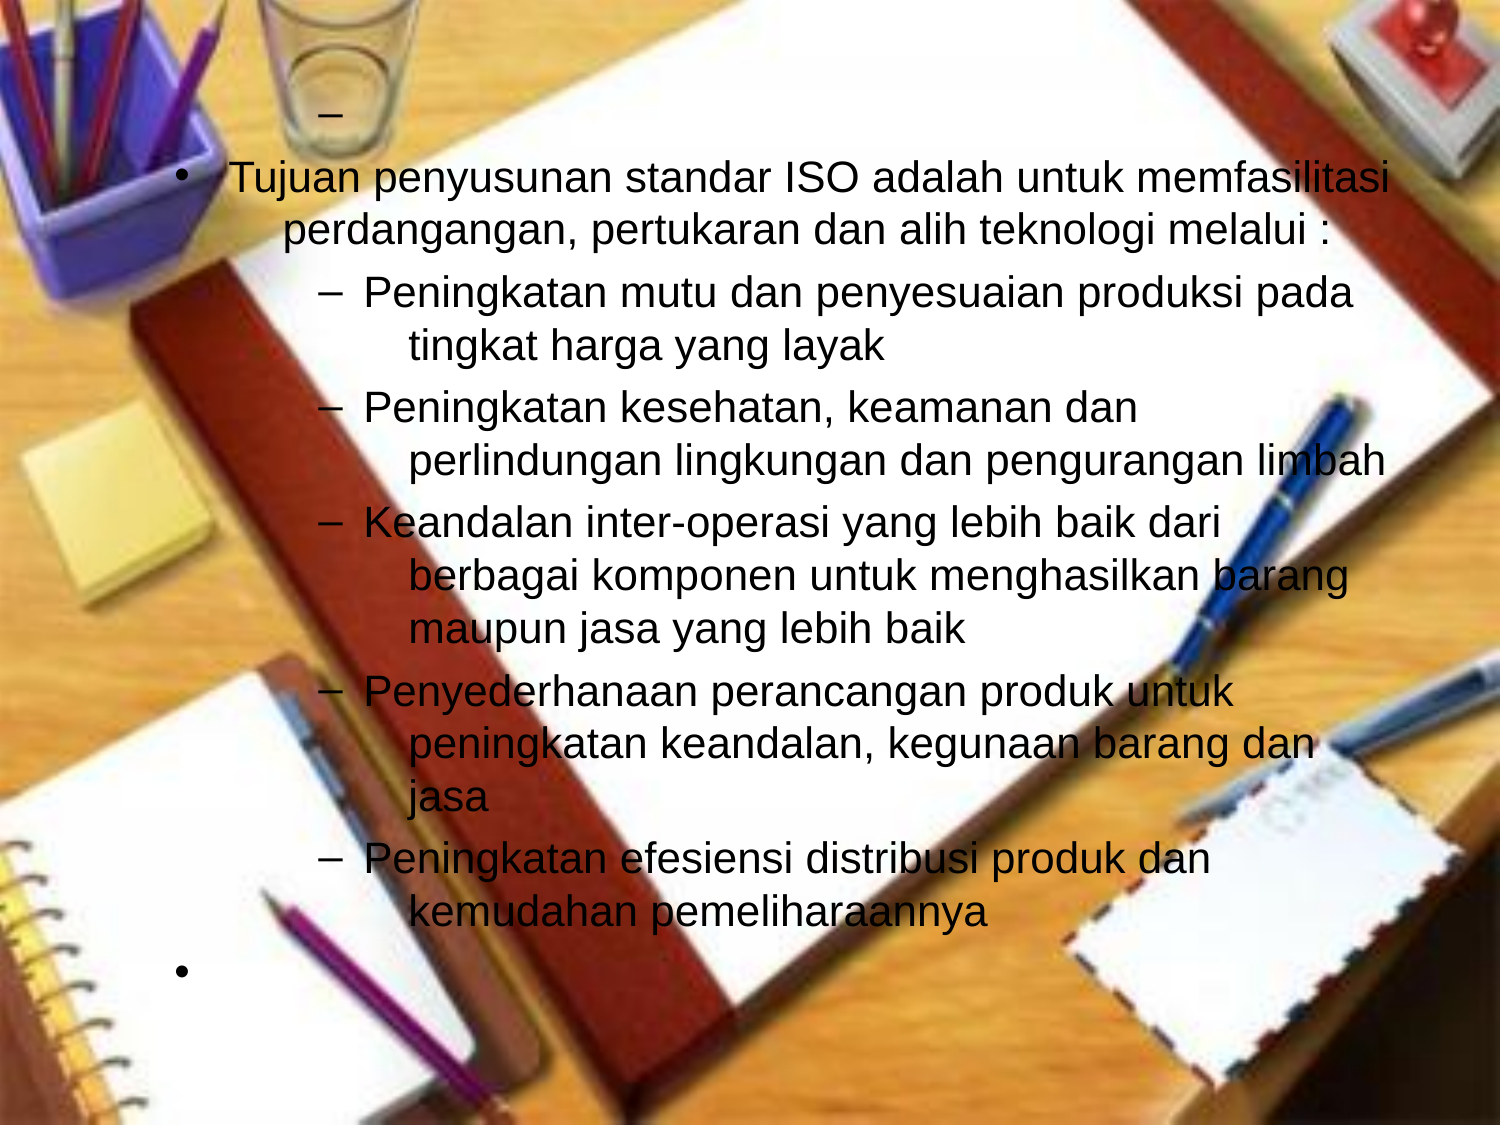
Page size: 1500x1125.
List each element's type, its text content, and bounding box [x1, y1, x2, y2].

list Tujuan penyusunan standar ISO adalah untuk memfasilitasi perdangangan, pertukaran dan alih teknologi melalui : Peningkatan mutu dan penyesuaian produksi pada tingkat harga yang layak Peningkatan kesehatan, keamanan dan perlindungan lingkungan dan pengurangan limbah Keandalan inter-operasi yang lebih baik dari berbagai komponen untuk menghasilkan barang maupun jasa yang lebih baik Penyederhanaan perancangan produk untuk peningkatan keandalan, kegunaan barang dan jasa Peningkatan efesiensi distribusi produk dan kemudahan pemeliharaannya [159, 78, 1419, 1012]
